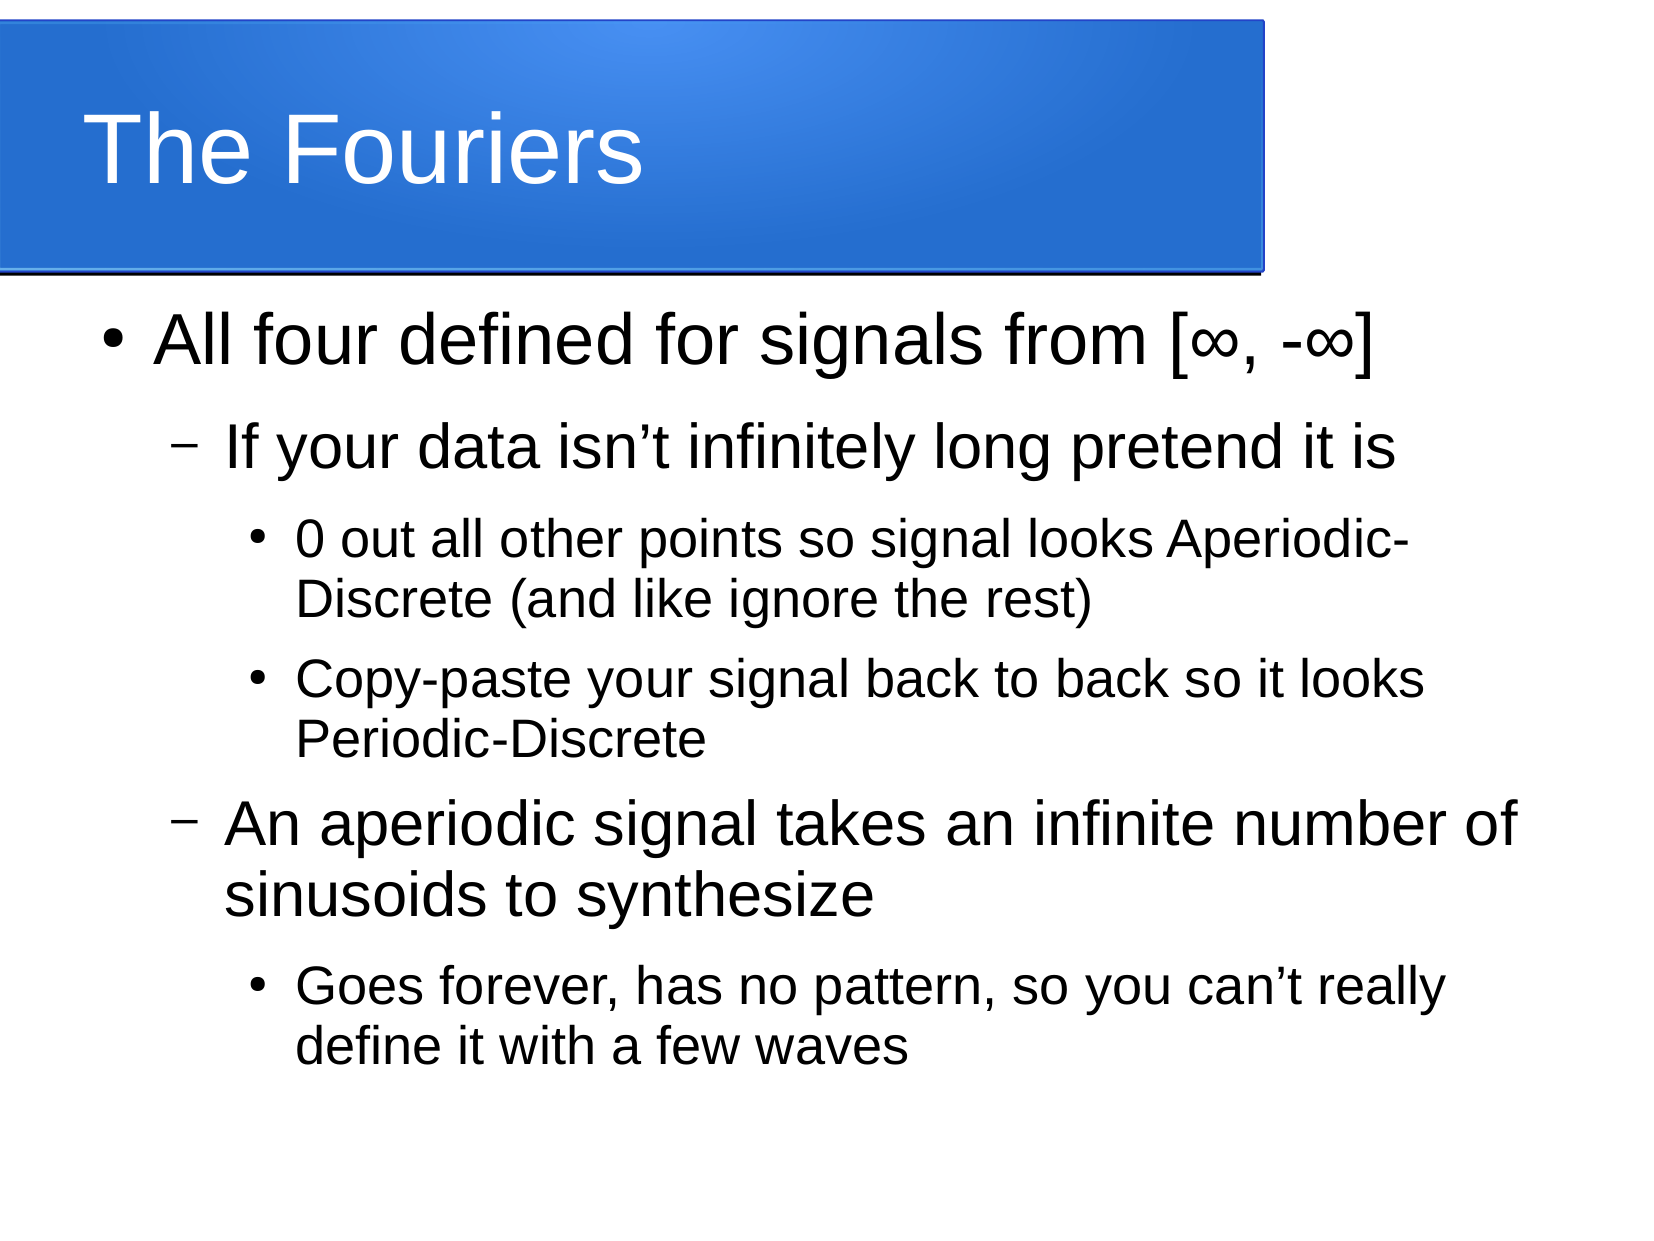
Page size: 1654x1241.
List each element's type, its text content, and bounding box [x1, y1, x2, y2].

title The Fouriers [82, 47, 1235, 252]
list All four defined for signals from [∞, -∞] If your data isn’t infinitely long pretend it is 0 out all other points so signal looks Aperiodic-Discrete (and like ignore the rest) Copy-paste your signal back to back so it looks Periodic-Discrete An aperiodic signal takes an infinite number of sinusoids to synthesize Goes forever, has no pattern, so you can’t really define it with a few waves [82, 299, 1571, 1111]
